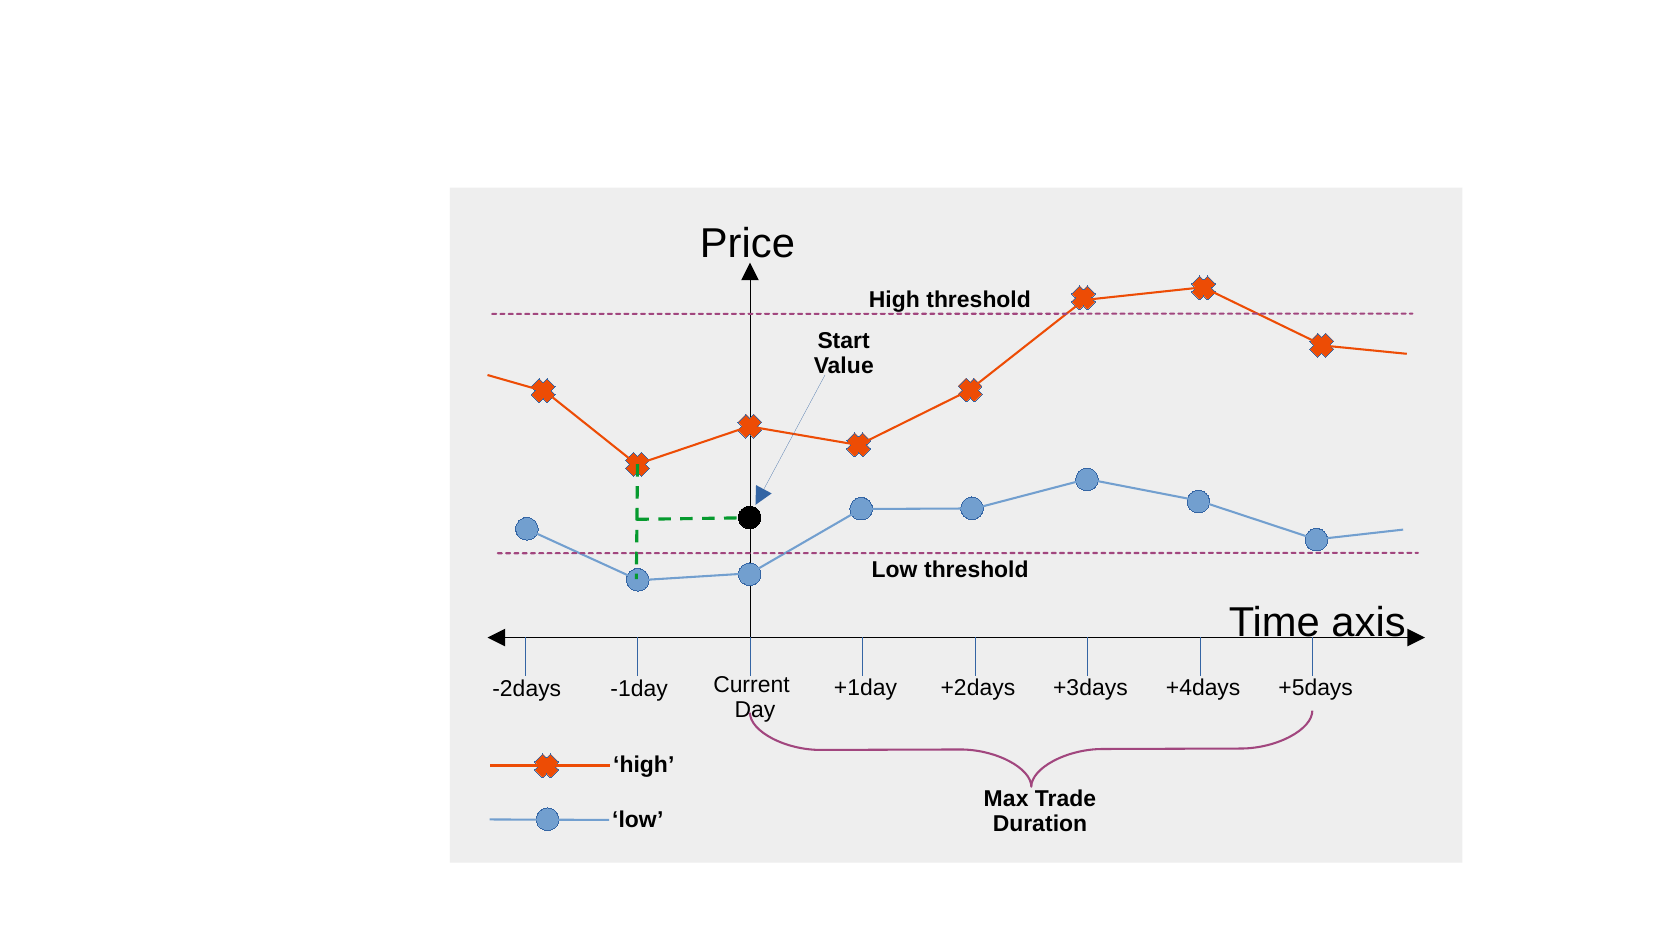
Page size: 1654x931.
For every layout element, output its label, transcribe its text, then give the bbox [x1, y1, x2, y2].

text_box -1day [583, 651, 696, 727]
text_box +5days [1259, 649, 1372, 725]
text_box -2days [470, 651, 583, 727]
text_box Current Day [698, 659, 812, 735]
text_box High threshold [833, 262, 1067, 338]
text_box Time axis [1227, 580, 1408, 663]
text_box ‘low’ [581, 782, 695, 858]
text_box ‘high’ [587, 727, 701, 803]
text_box +4days [1146, 649, 1259, 725]
text_box Max Trade Duration [946, 773, 1134, 849]
text_box +2days [921, 650, 1035, 726]
text_box Start Value [787, 315, 901, 391]
subtitle Price [657, 201, 838, 284]
text_box [449, 187, 1463, 863]
text_box +1day [809, 650, 921, 726]
text_box Low threshold [856, 531, 1045, 607]
text_box +3days [1034, 649, 1146, 725]
